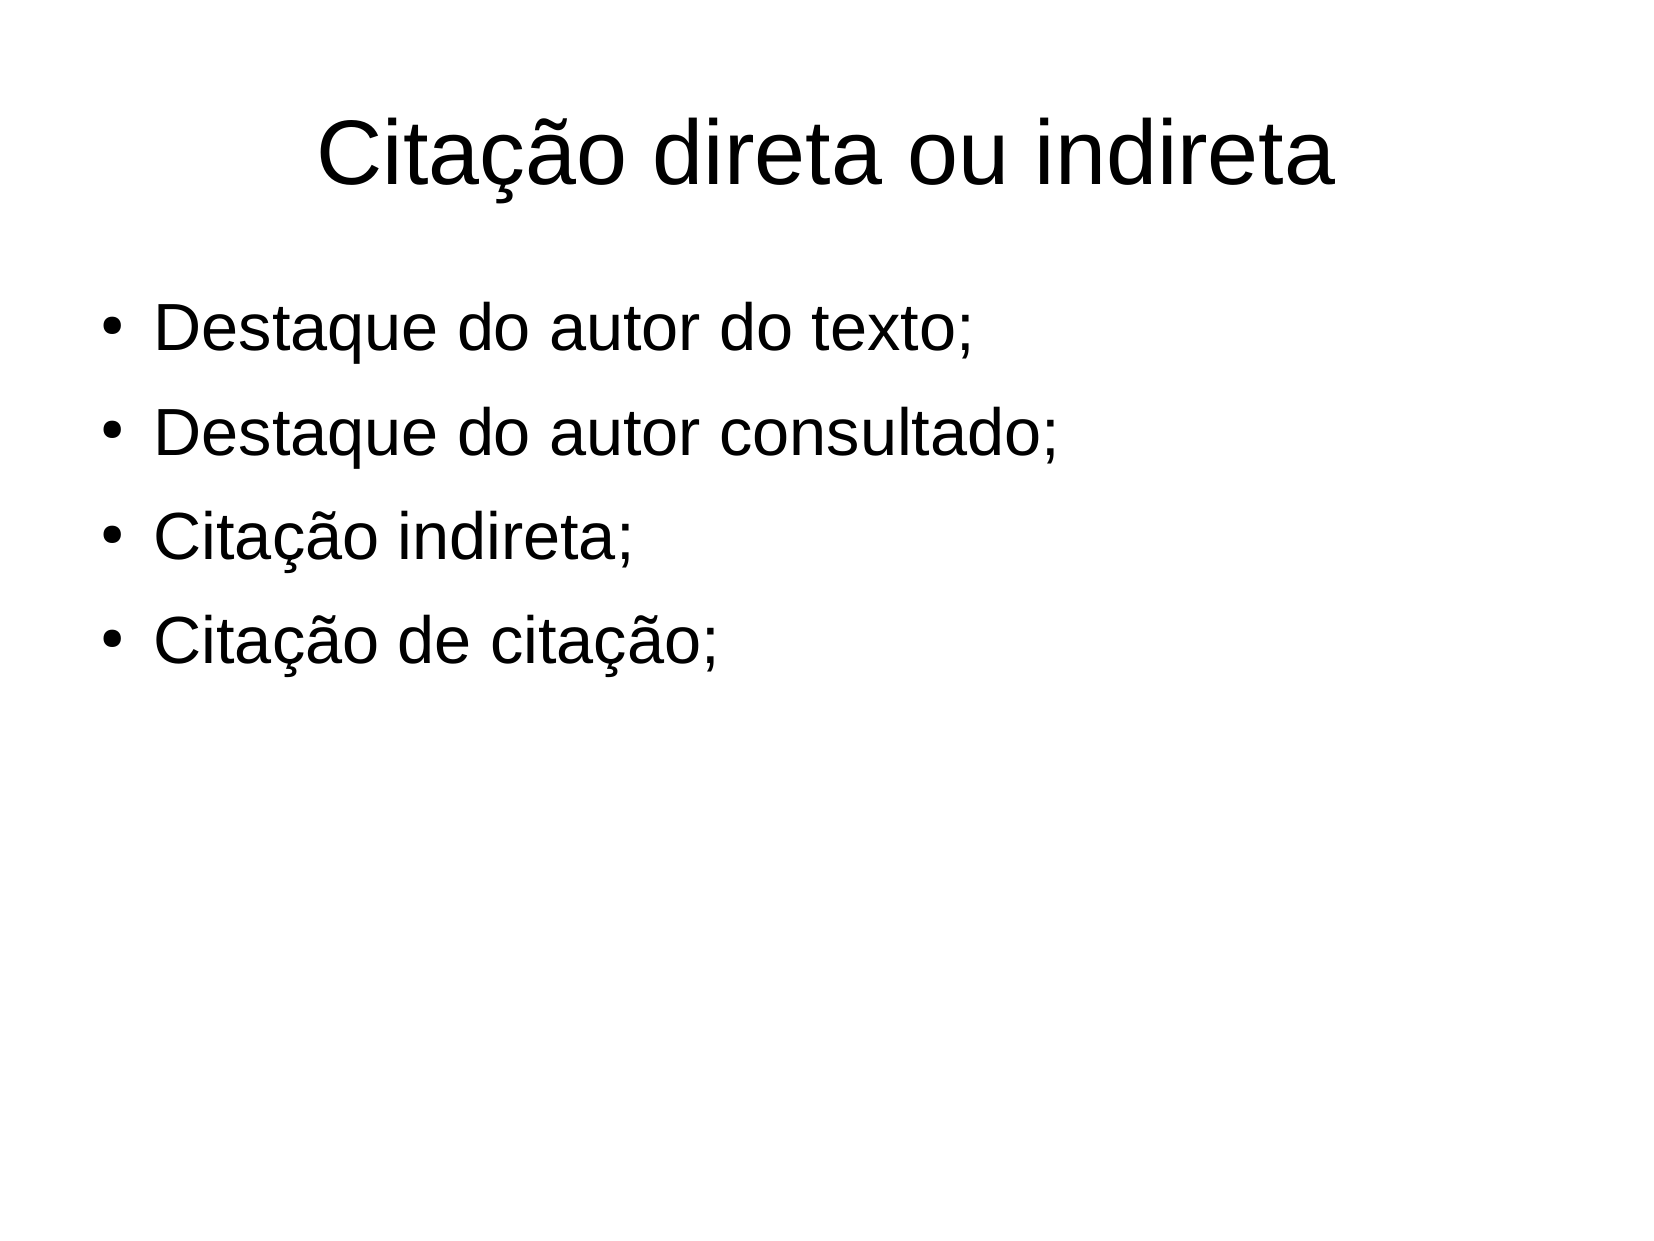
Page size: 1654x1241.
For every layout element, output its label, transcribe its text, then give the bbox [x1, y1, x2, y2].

title Citação direta ou indireta [82, 49, 1571, 257]
list Destaque do autor do texto; Destaque do autor consultado; Citação indireta; Citação de citação; [82, 290, 1571, 1010]
